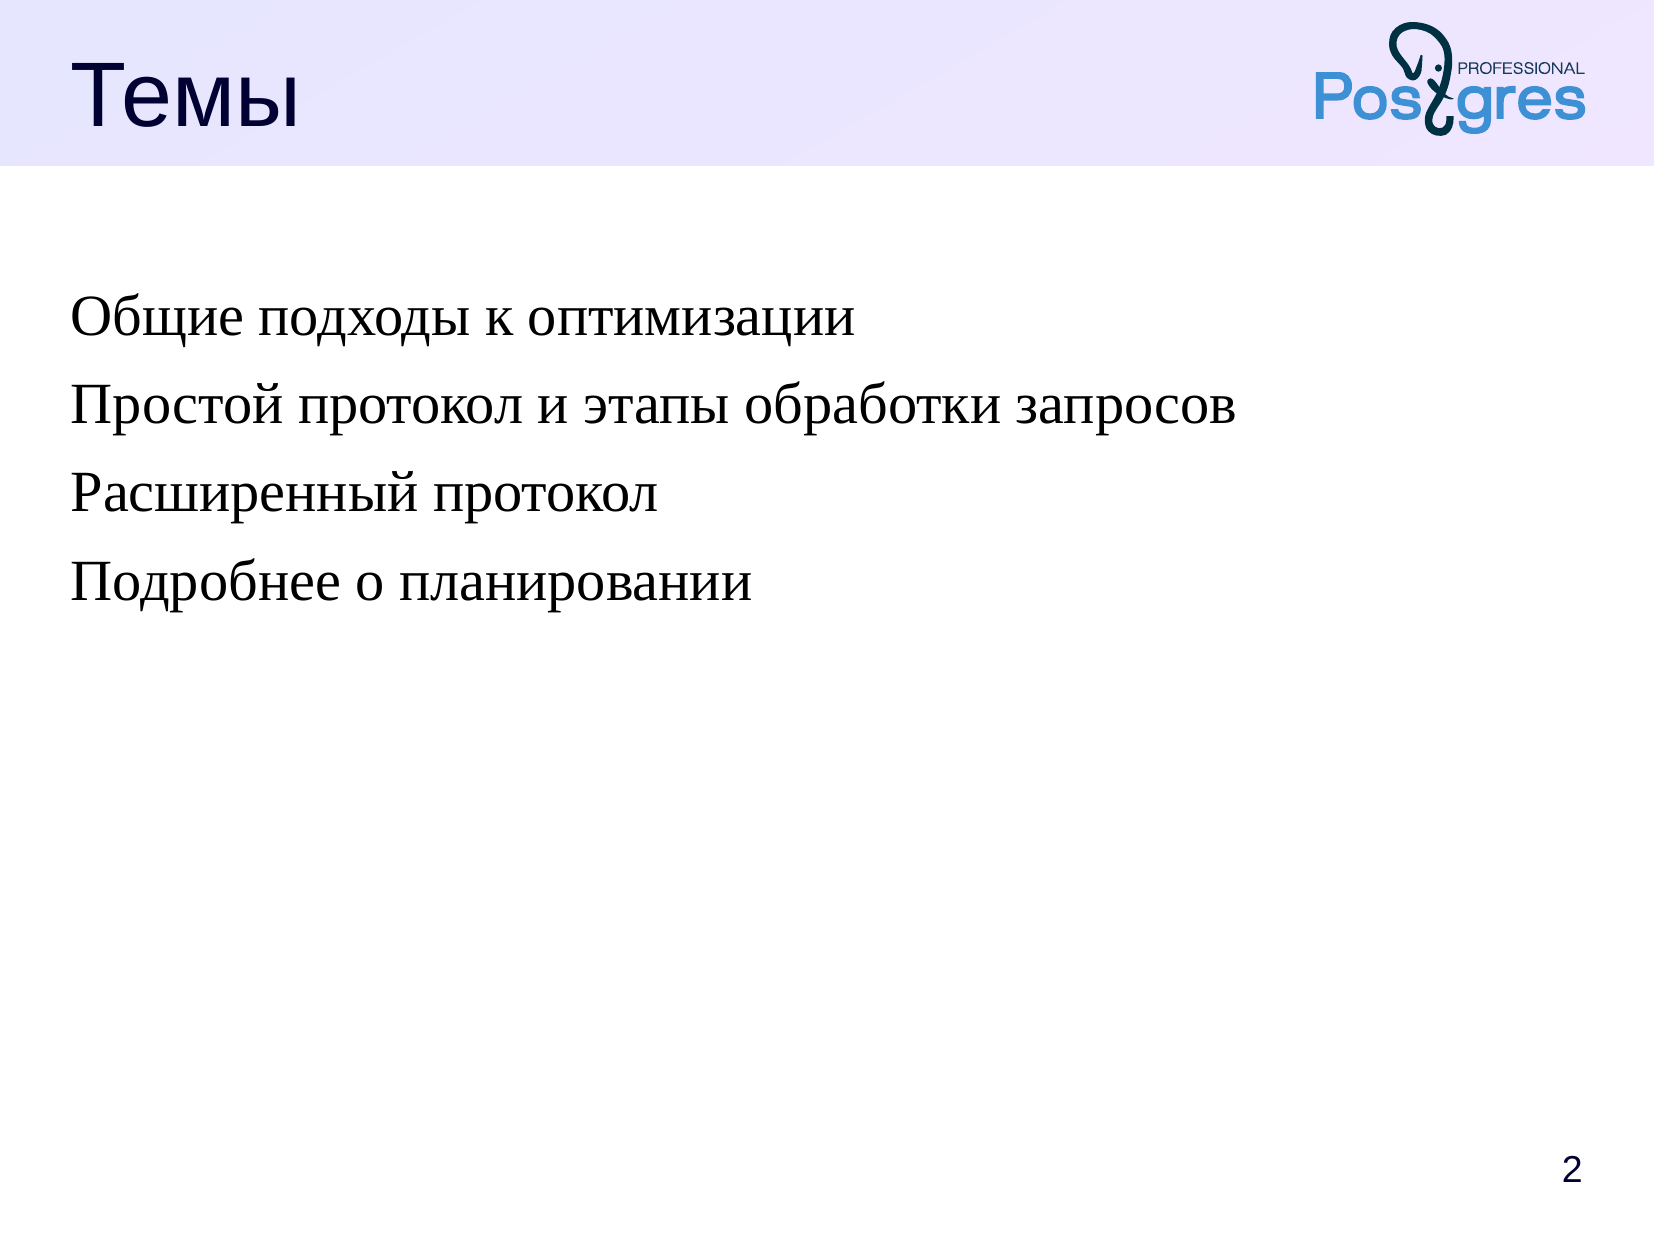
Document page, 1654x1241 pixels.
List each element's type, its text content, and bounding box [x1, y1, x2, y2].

list Общие подходы к оптимизации Простой протокол и этапы обработки запросов Расширенный протокол Подробнее о планировании [70, 283, 1583, 1141]
title Темы [70, 43, 1241, 147]
